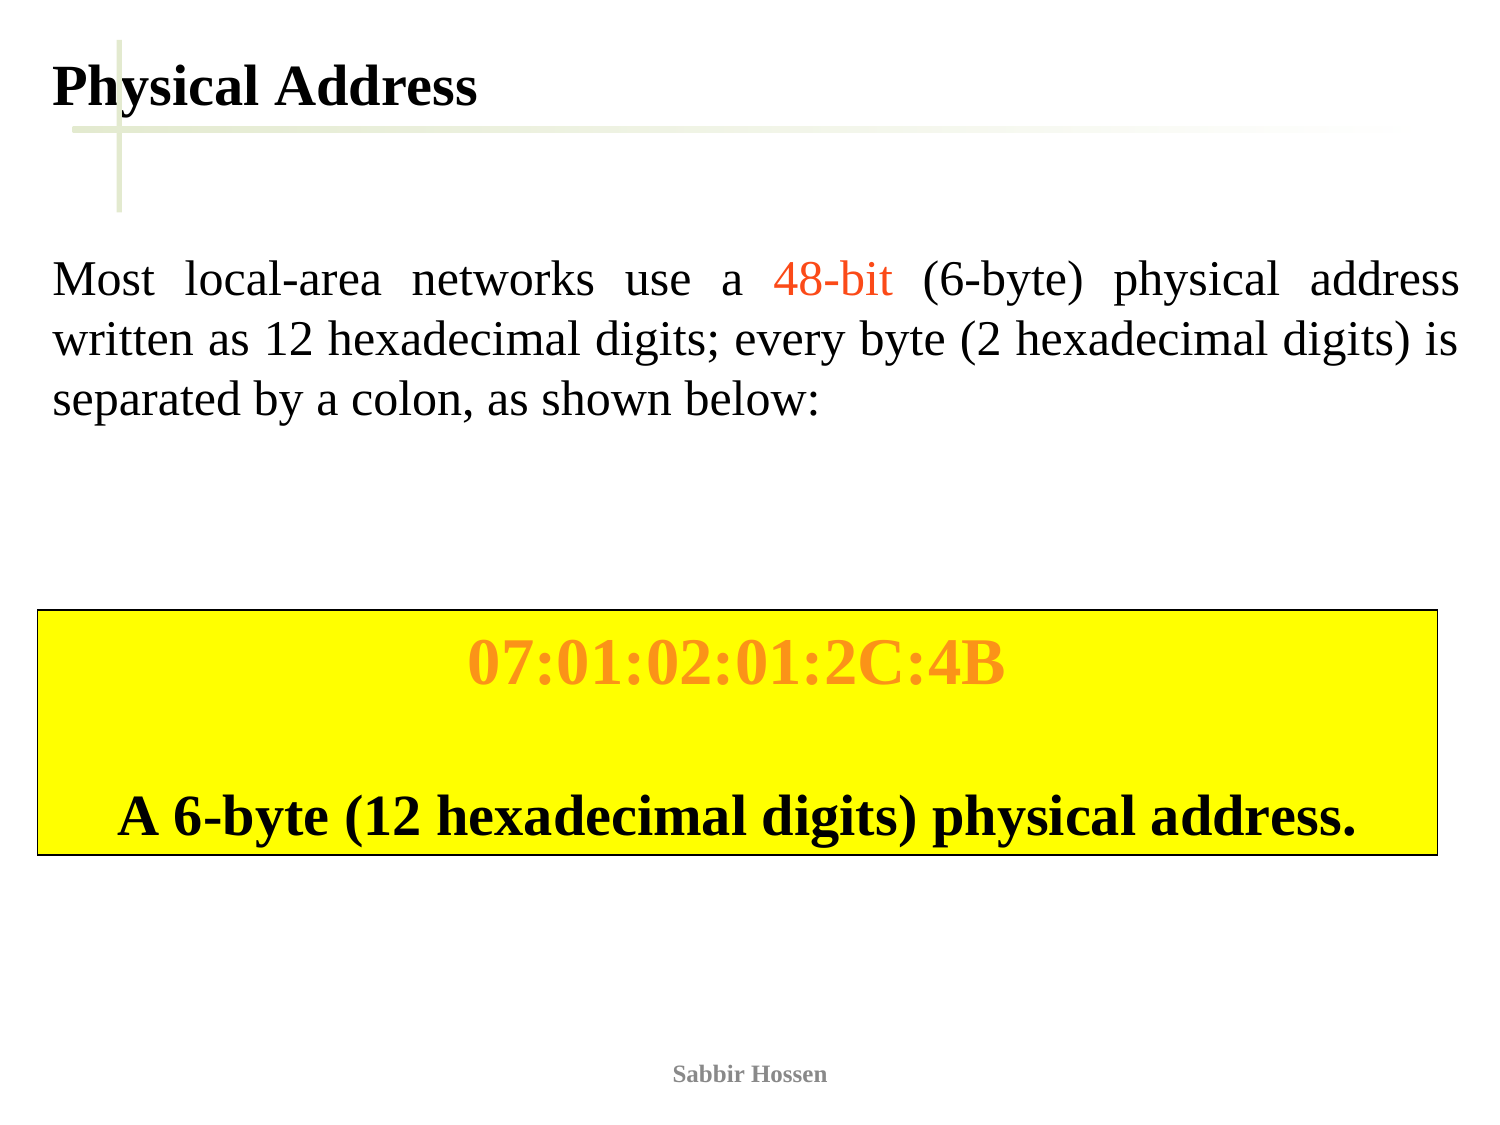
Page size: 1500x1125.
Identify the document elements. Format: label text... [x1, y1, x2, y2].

text_box [72, 39, 1423, 213]
text_box Most local-area networks use a 48-bit (6-byte) physical address written as 12 hexadecimal digits; every byte (2 hexadecimal digits) is separated by a colon, as shown below: [37, 237, 1476, 433]
text_box 07:01:02:01:2C:4B A 6-byte (12 hexadecimal digits) physical address. [37, 609, 1438, 856]
list Physical Address [37, 39, 1476, 237]
text_box Sabbir Hossen [496, 1042, 1004, 1103]
list Physical Address [37, 433, 1476, 1014]
